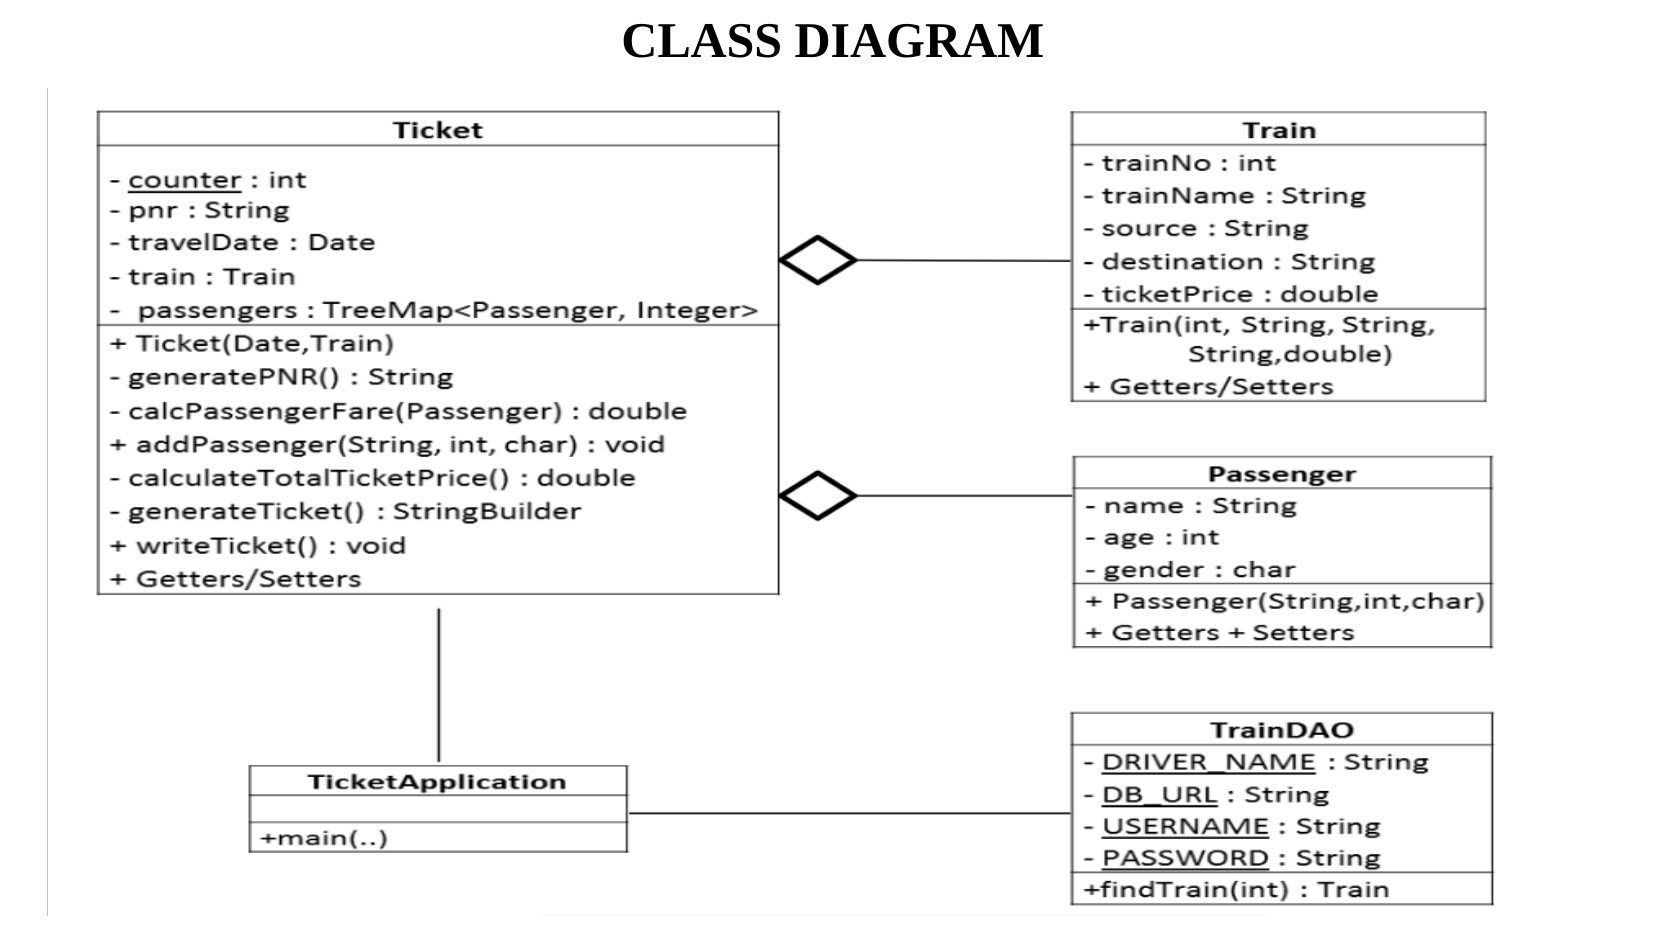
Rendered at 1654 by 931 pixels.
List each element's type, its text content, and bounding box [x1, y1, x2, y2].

title CLASS DIAGRAM [88, 0, 1578, 96]
picture [0, 88, 1536, 916]
